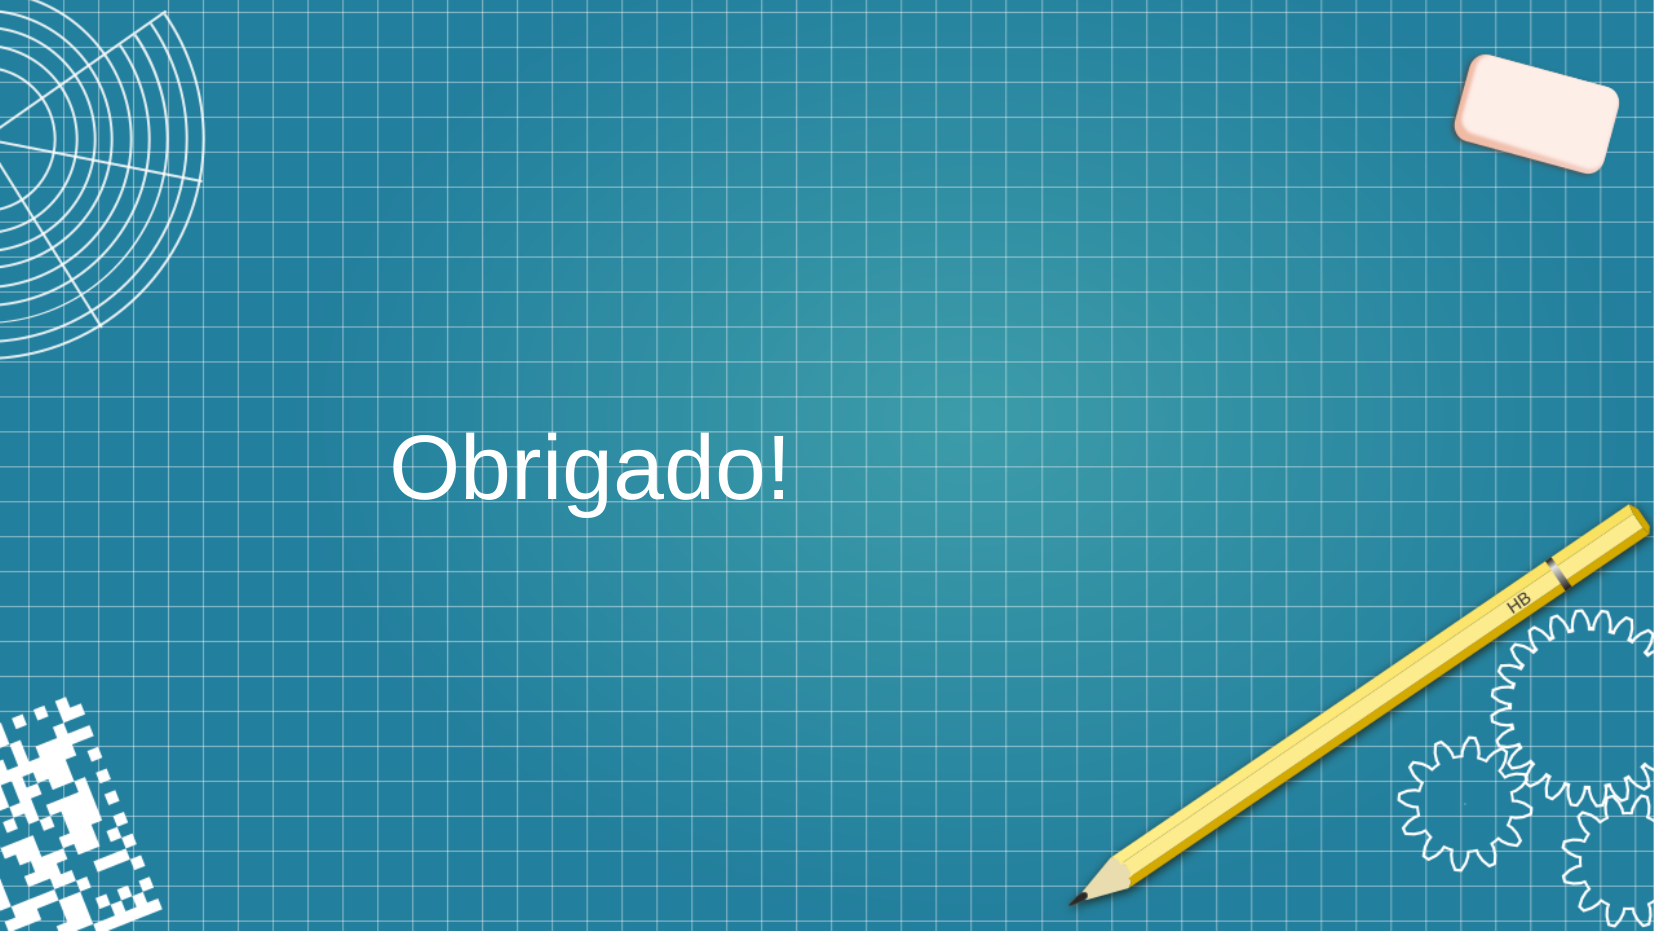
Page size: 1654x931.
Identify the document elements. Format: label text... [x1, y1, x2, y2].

title Obrigado! [389, 389, 1571, 546]
picture [0, 0, 1654, 931]
